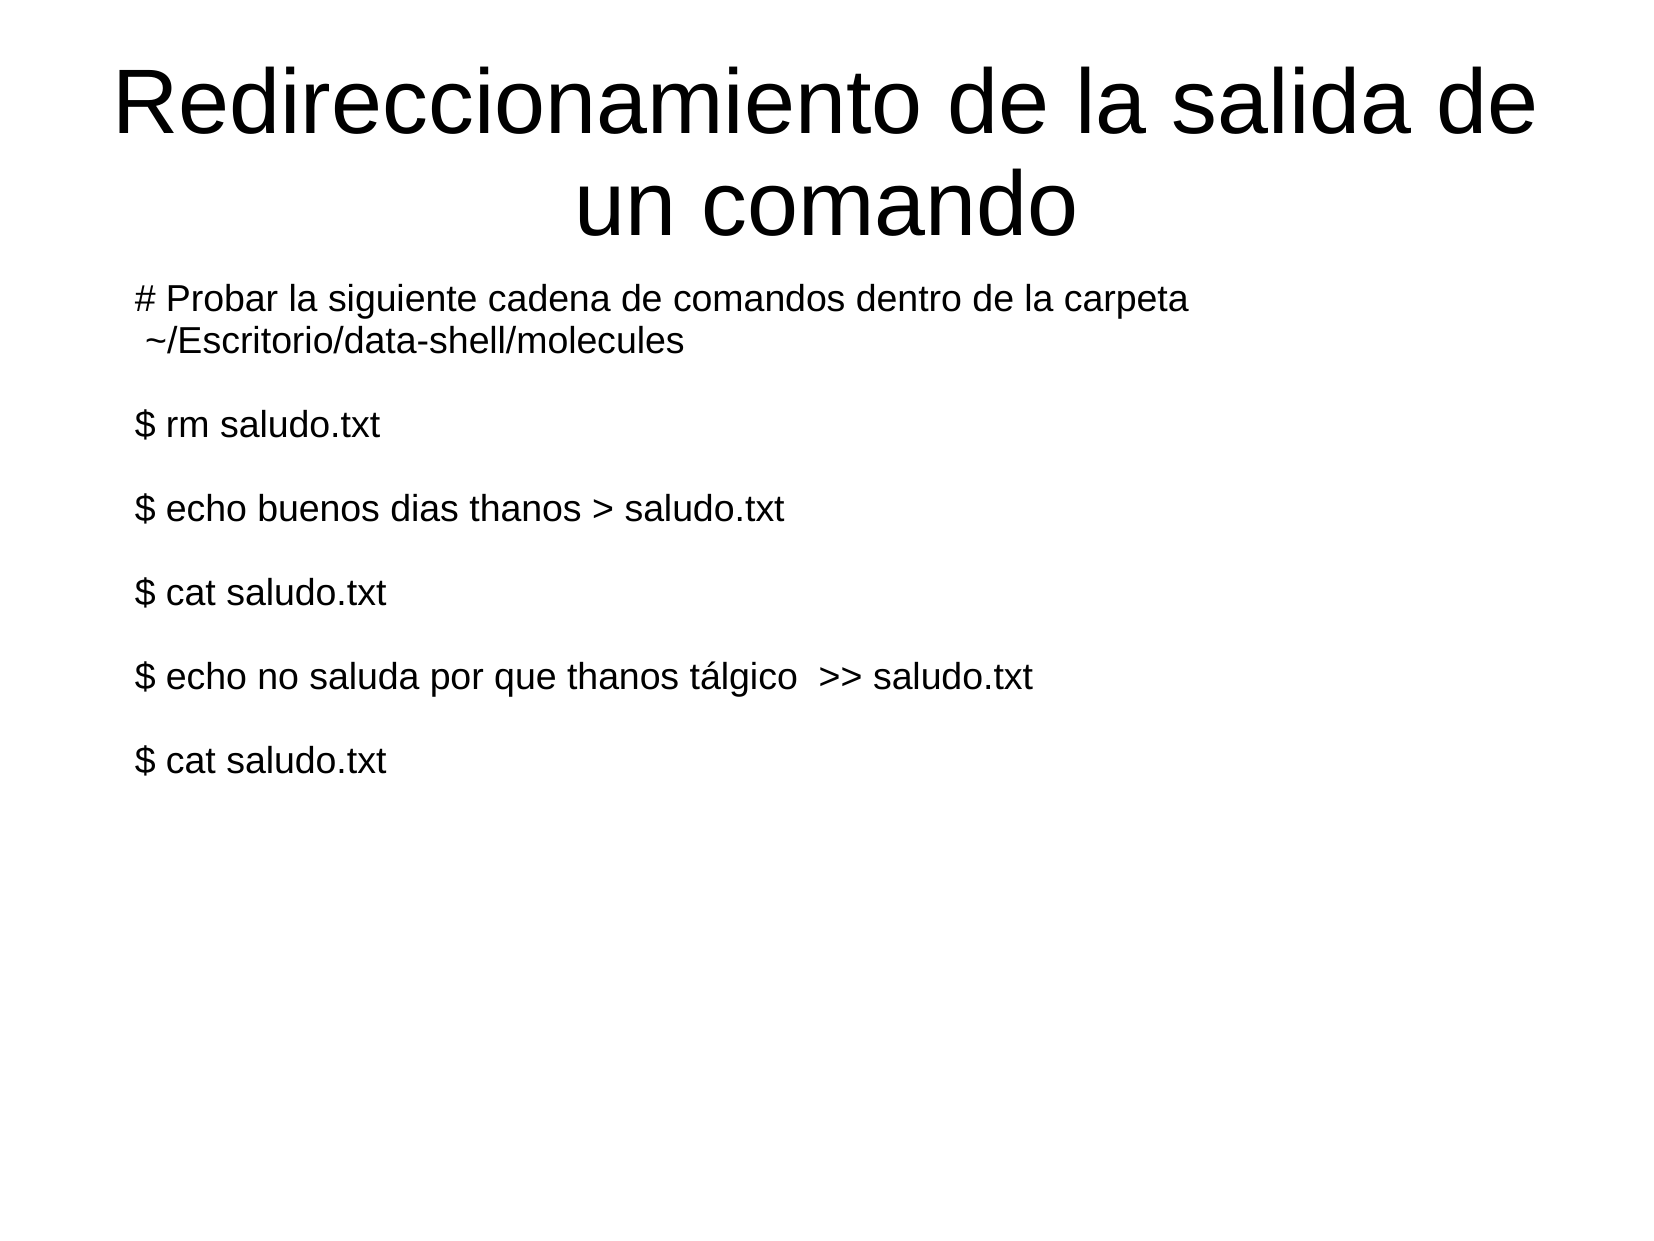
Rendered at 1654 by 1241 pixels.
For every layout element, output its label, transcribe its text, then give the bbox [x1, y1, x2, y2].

title Redireccionamiento de la salida de un comando [82, 49, 1571, 257]
text_box # Probar la siguiente cadena de comandos dentro de la carpeta ~/Escritorio/data-shell/molecules $ rm saludo.txt $ echo buenos dias thanos > saludo.txt $ cat saludo.txt $ echo no saluda por que thanos tálgico >> saludo.txt $ cat saludo.txt [120, 270, 1621, 1161]
